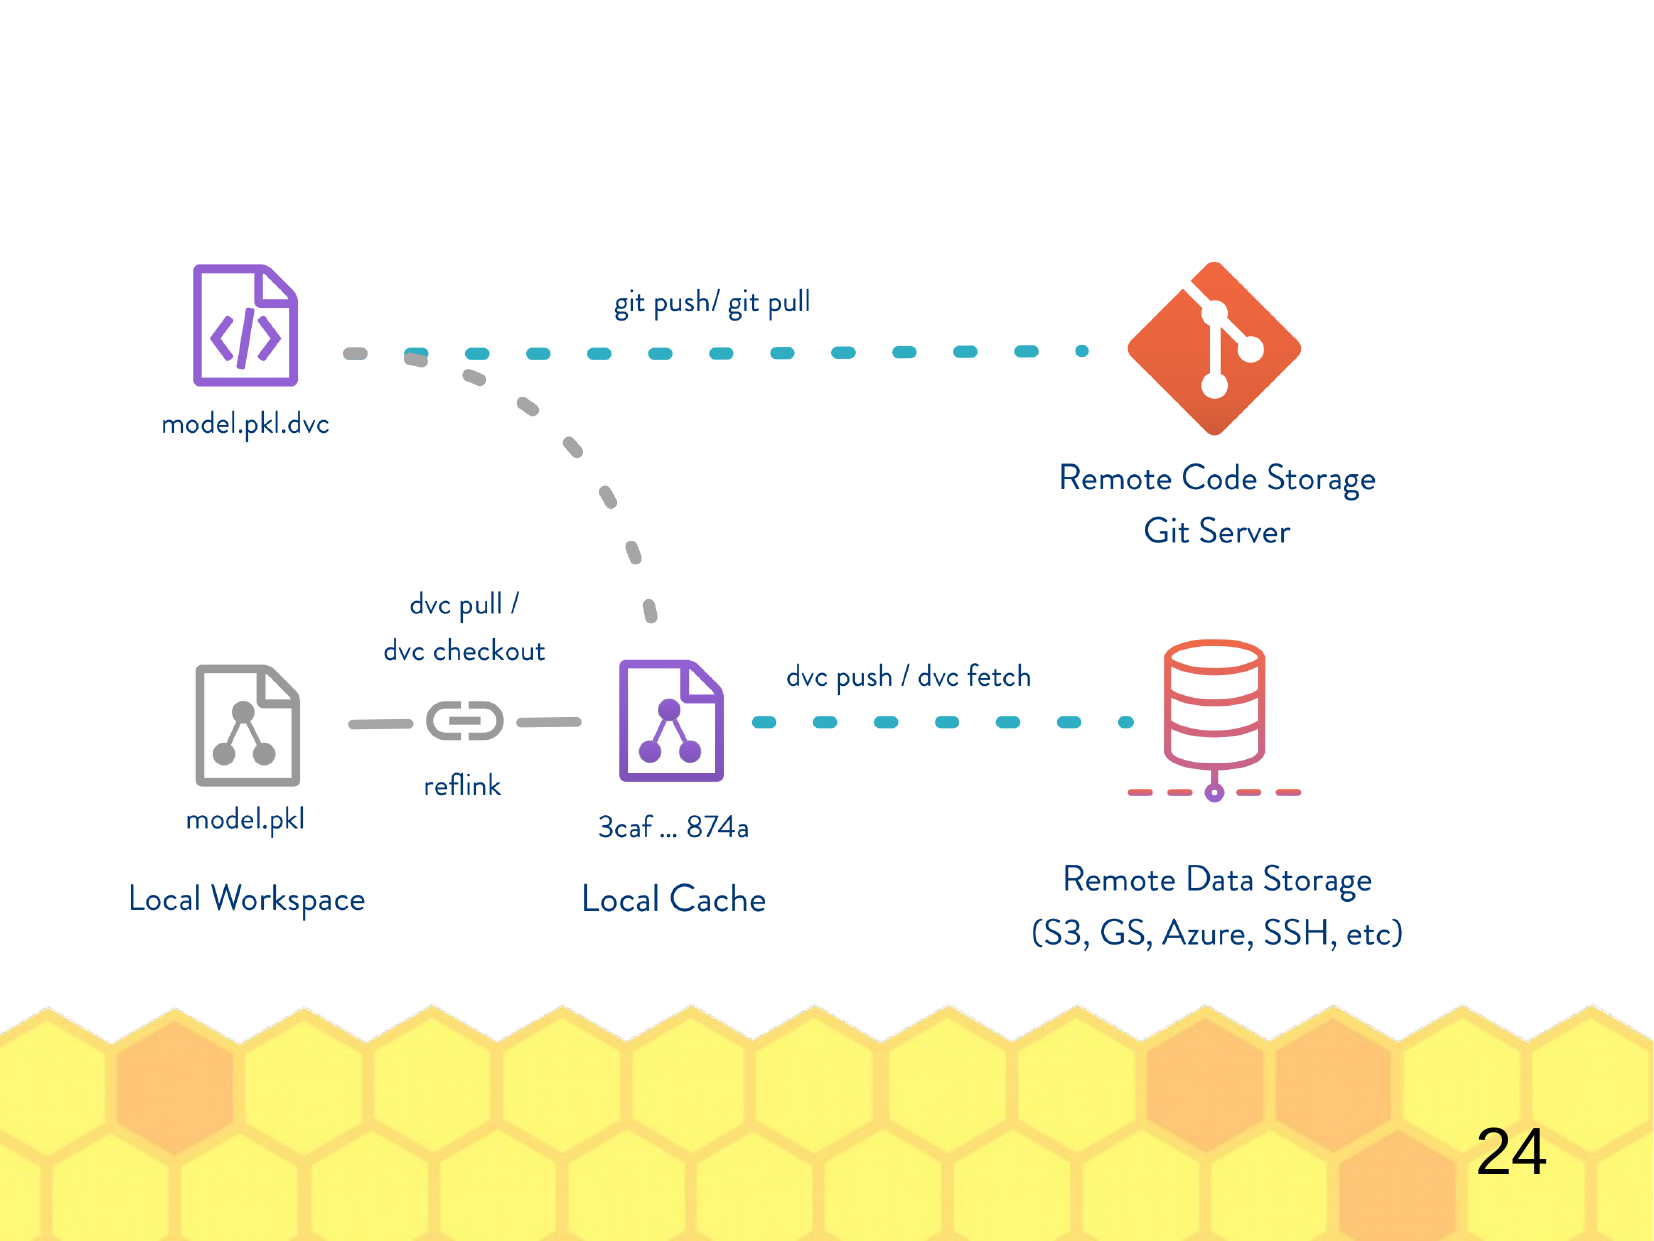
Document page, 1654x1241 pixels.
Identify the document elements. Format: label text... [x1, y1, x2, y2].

picture [89, 236, 1441, 995]
text_box 24 [1417, 1062, 1607, 1241]
picture [0, 1001, 1654, 1241]
